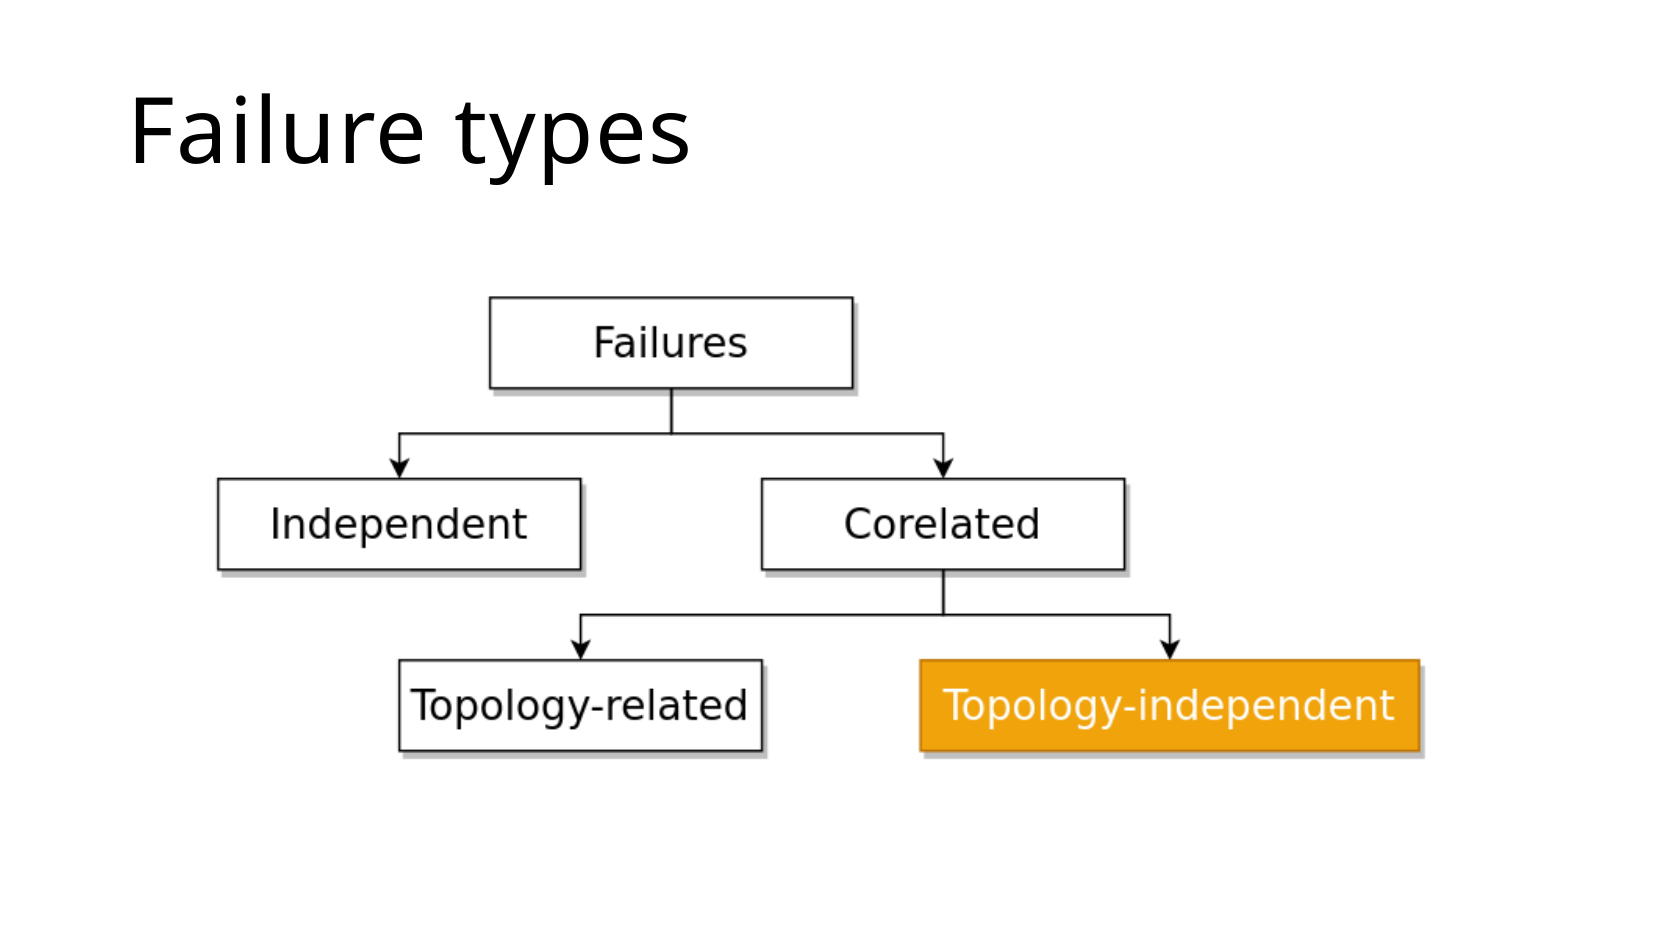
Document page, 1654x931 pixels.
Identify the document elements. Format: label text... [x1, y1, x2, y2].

title Failure types [127, 69, 1654, 187]
picture [144, 231, 1463, 814]
